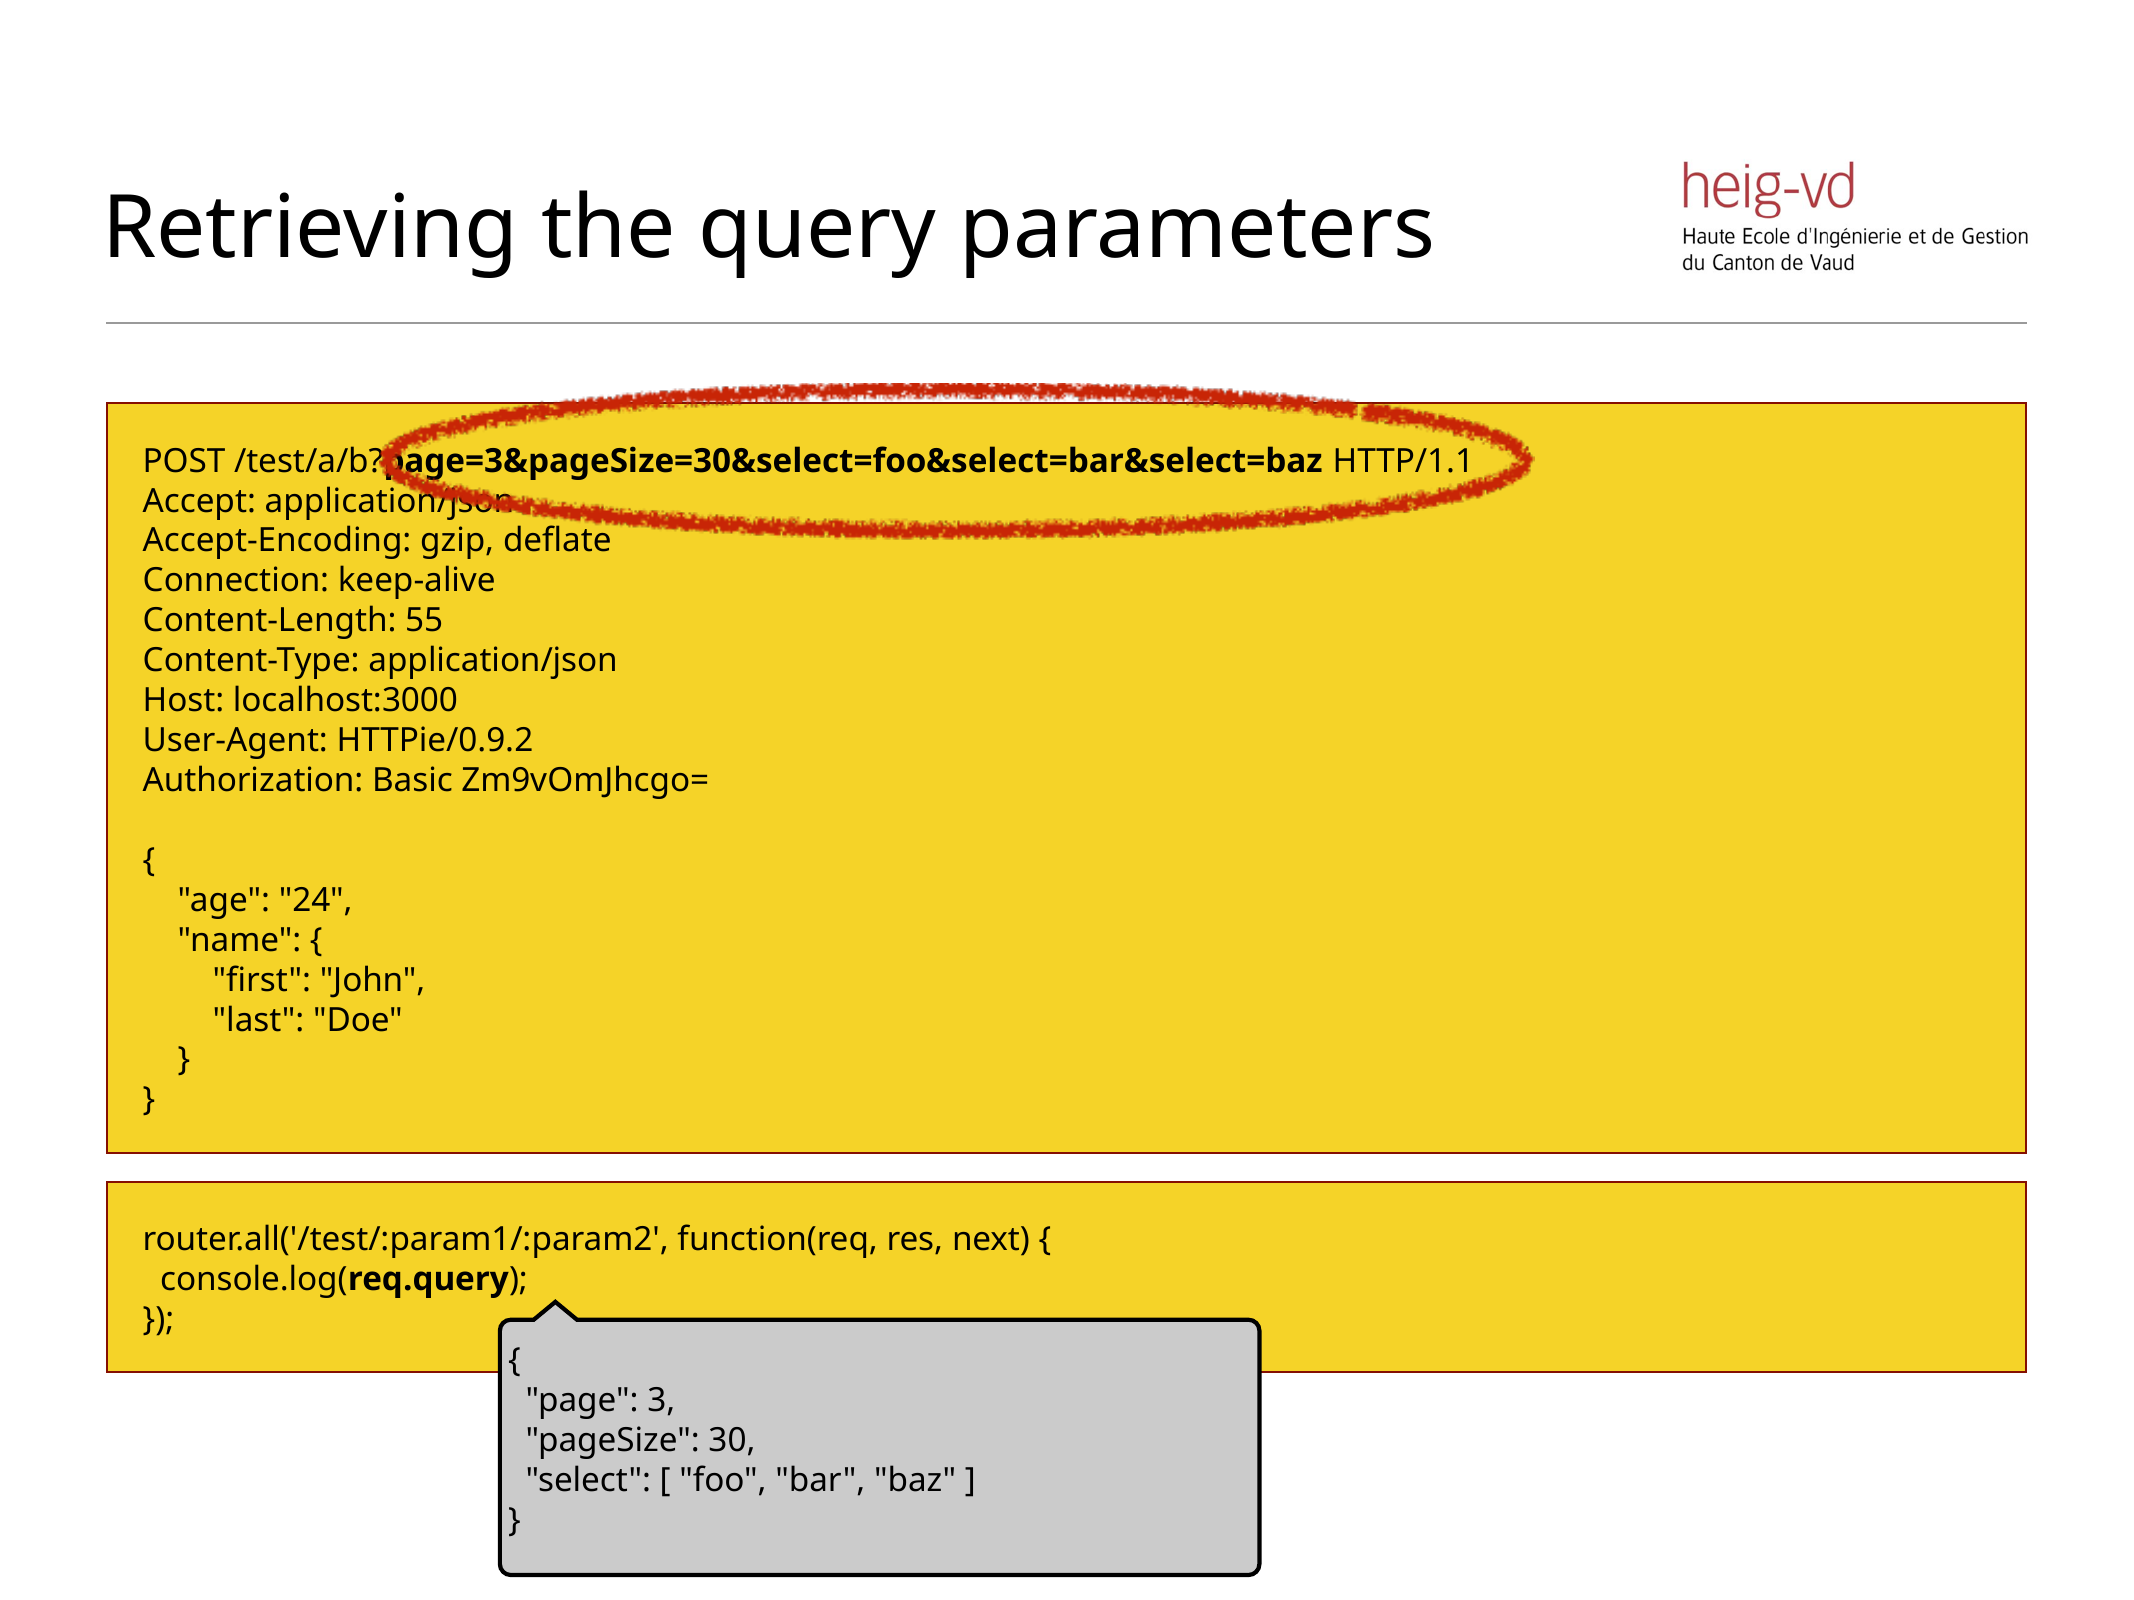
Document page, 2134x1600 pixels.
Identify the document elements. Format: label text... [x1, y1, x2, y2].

picture [379, 383, 1535, 542]
title Retrieving the query parameters [93, 54, 2040, 284]
text_box { "page": 3, "pageSize": 30, "select": [ "foo", "bar", "baz" ] } [499, 1301, 1260, 1576]
text_box POST /test/a/b?page=3&pageSize=30&select=foo&select=bar&select=baz HTTP/1.1 Accept: application/json Accept-Encoding: gzip, deflate Connection: keep-alive Content-Length: 55 Content-Type: application/json Host: localhost:3000 User-Agent: HTTPie/0.9.2 Authorization: Basic Zm9vOmJhcgo= { "age": "24", "name": { "first": "John", "last": "Doe" } } [107, 403, 2027, 1153]
text_box router.all('/test/:param1/:param2', function(req, res, next) { console.log(req.query); }); [107, 1181, 2027, 1373]
